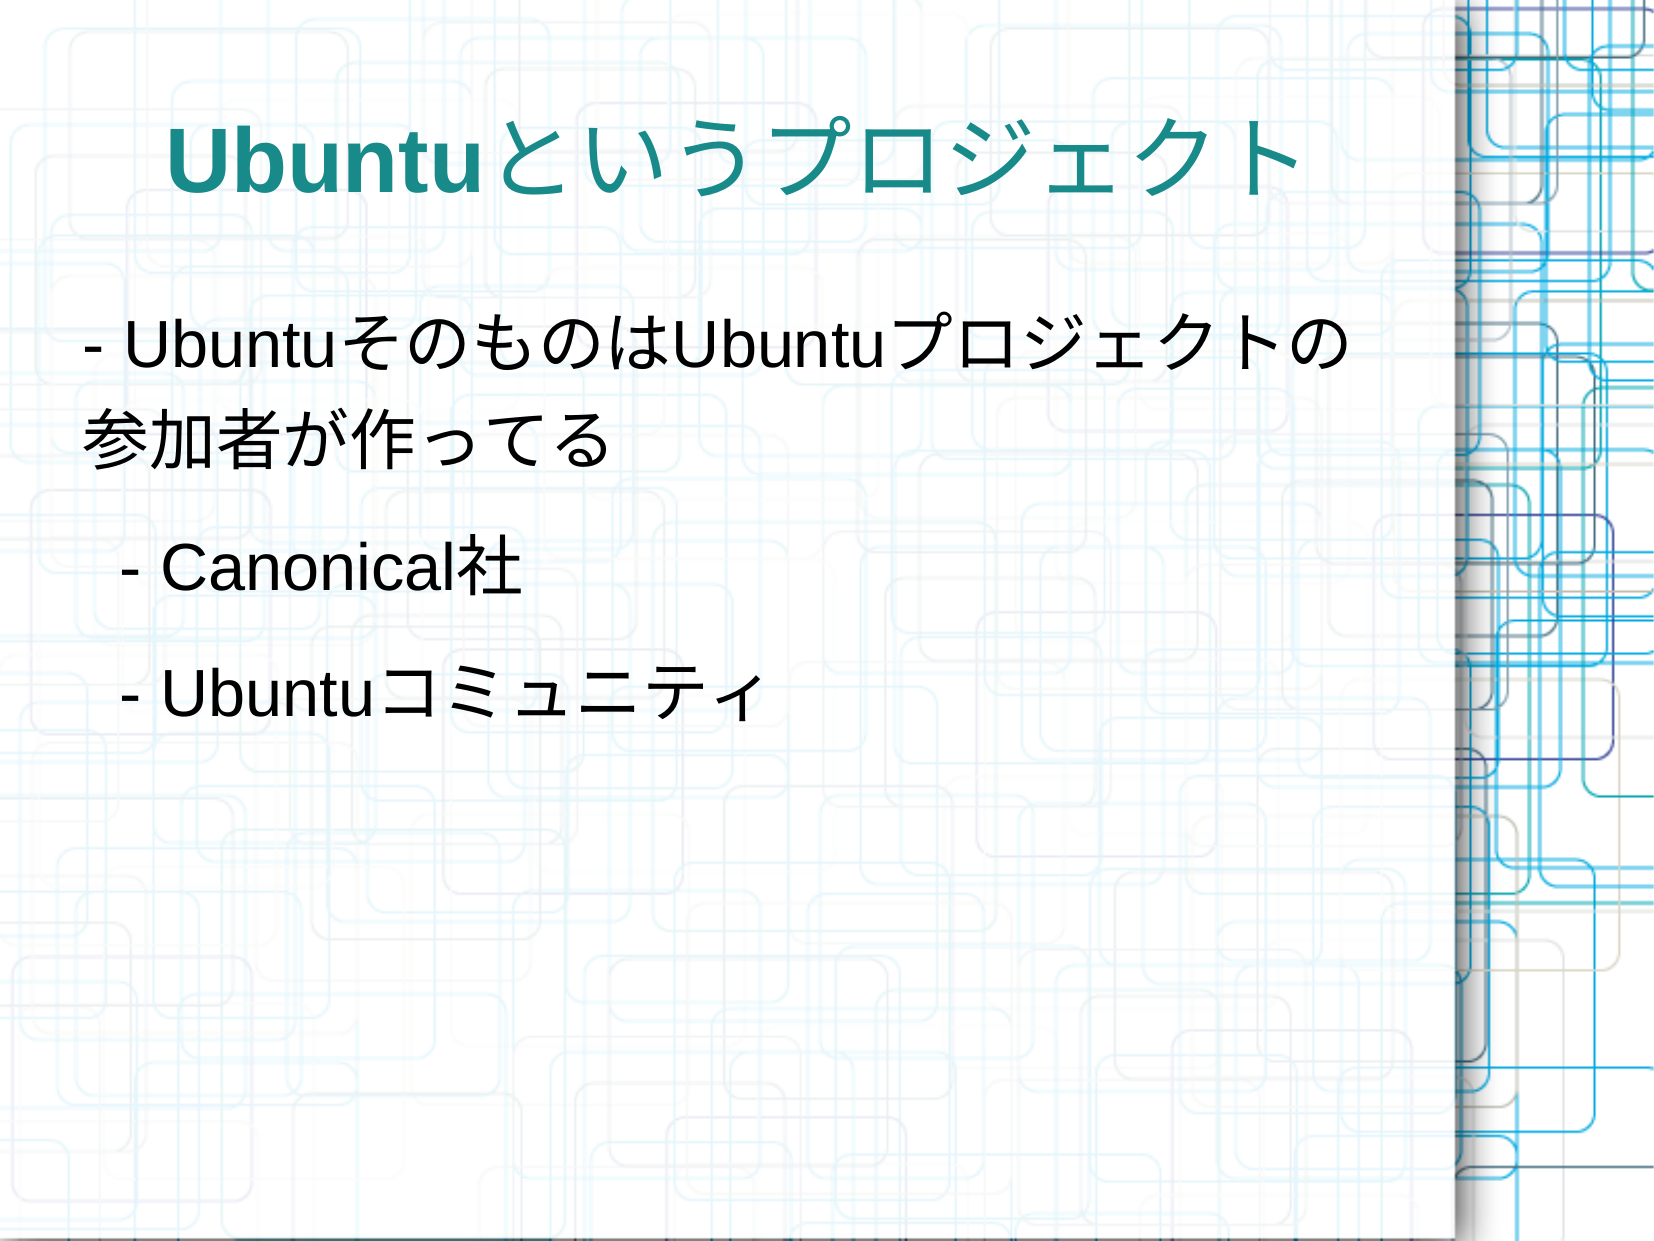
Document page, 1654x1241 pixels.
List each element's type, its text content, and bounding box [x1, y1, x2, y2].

title Ubuntuというプロジェクト [59, 49, 1418, 257]
picture [0, 0, 1654, 1241]
list - UbuntuそのものはUbuntuプロジェクトの参加者が作ってる - Canonical社 - Ubuntuコミュニティ [82, 290, 1418, 1010]
